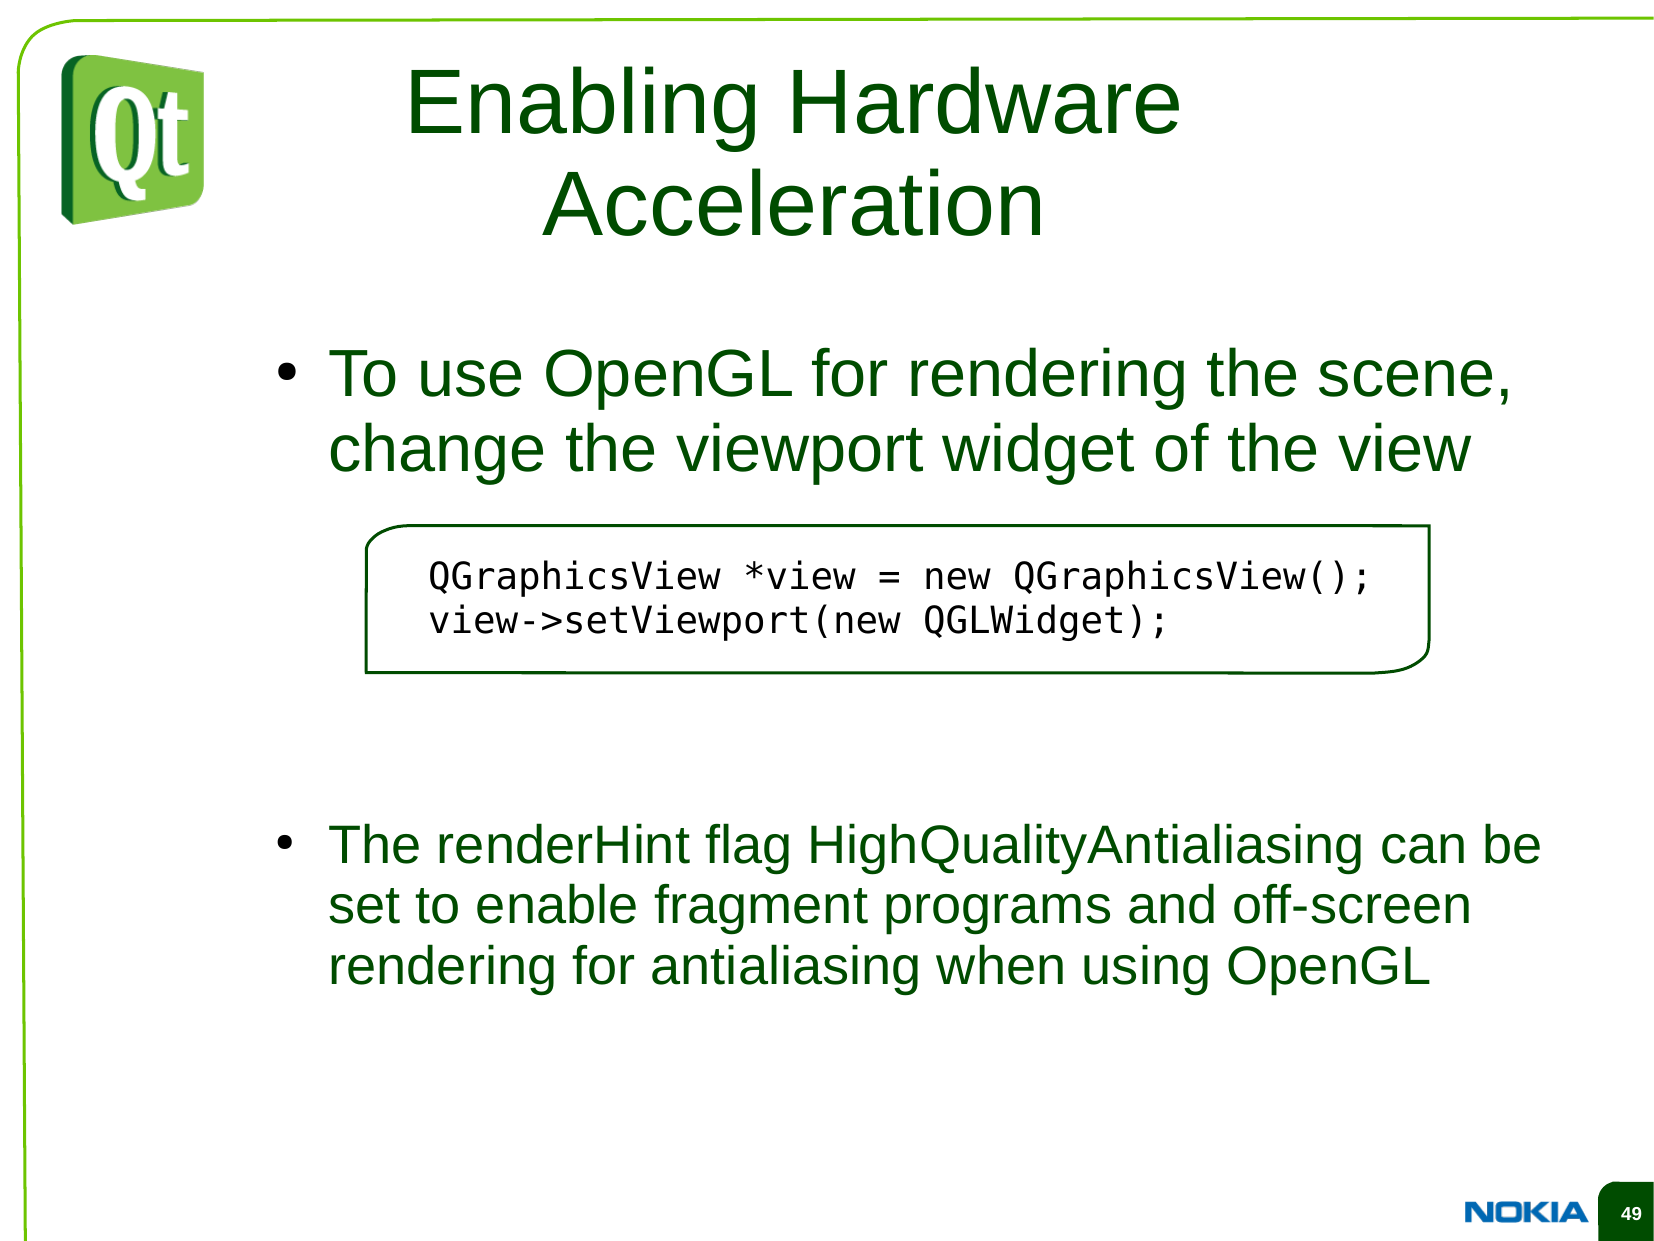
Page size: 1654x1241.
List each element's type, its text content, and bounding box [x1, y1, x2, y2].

text_box QGraphicsView *view = new QGraphicsView(); view->setViewport(new QGLWidget); [413, 547, 1389, 650]
title Enabling Hardware Acceleration [257, 50, 1333, 256]
picture [61, 55, 204, 225]
list To use OpenGL for rendering the scene, change the viewport widget of the view The renderHint flag HighQualityAntialiasing can be set to enable fragment programs and off-screen rendering for antialiasing when using OpenGL [257, 336, 1577, 1085]
picture [1465, 1201, 1589, 1223]
